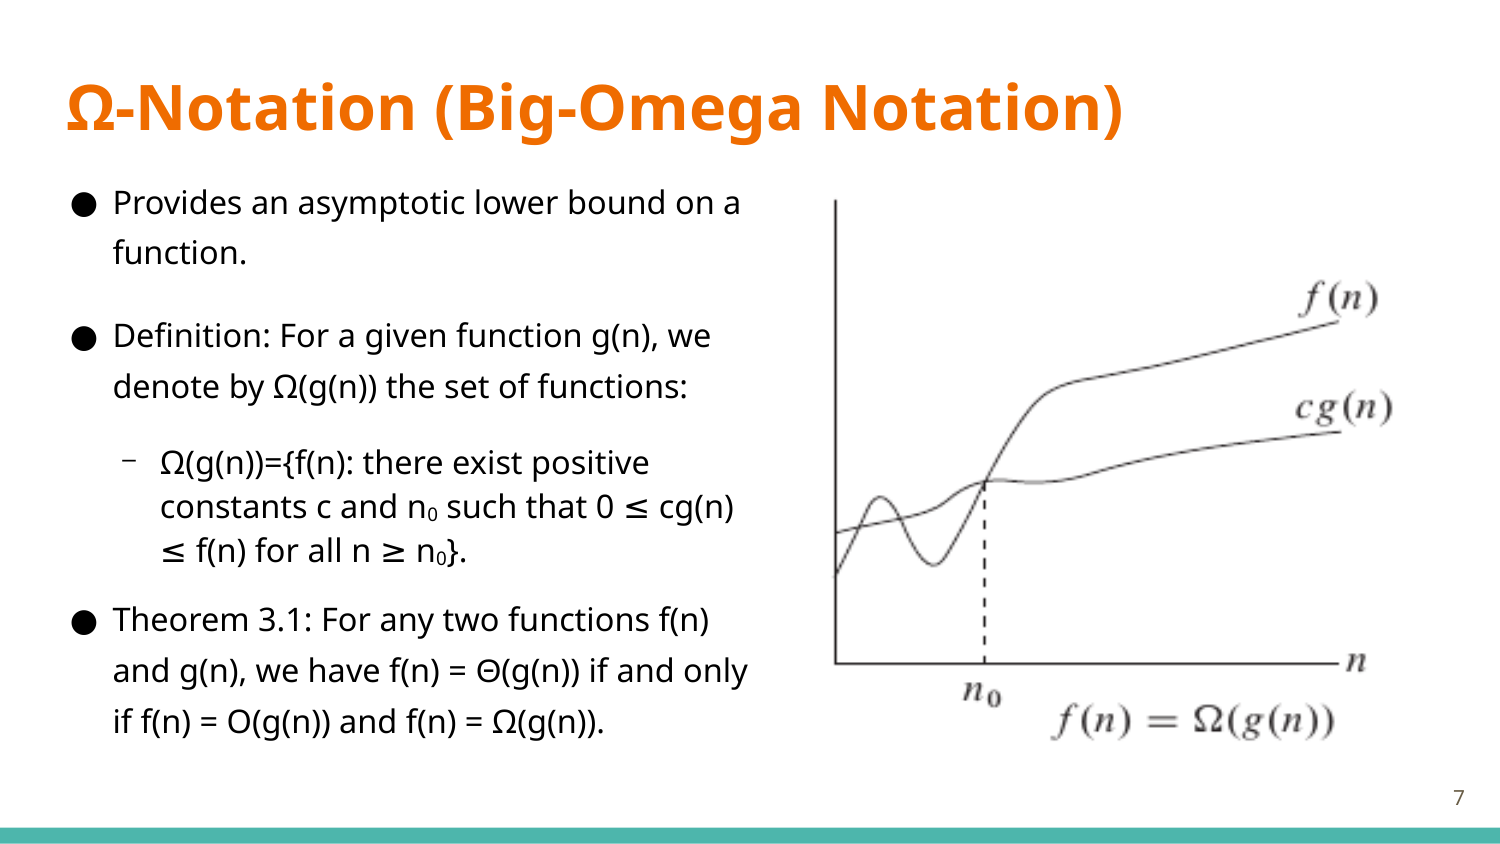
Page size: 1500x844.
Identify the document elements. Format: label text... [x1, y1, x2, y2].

slide_number <number> [1389, 764, 1480, 830]
picture [811, 176, 1407, 751]
list Provides an asymptotic lower bound on a function. Definition: For a given function g(n), we denote by Ω(g(n)) the set of functions: Ω(g(n))={f(n): there exist positive constants c and n0 such that 0 ≤ cg(n) ≤ f(n) for all n ≥ n0}. Theorem 3.1: For any two functions f(n) and g(n), we have f(n) = Θ(g(n)) if and only if f(n) = O(g(n)) and f(n) = Ω(g(n)). [44, 157, 776, 765]
title Ω-Notation (Big-Omega Notation) [51, 48, 1449, 164]
